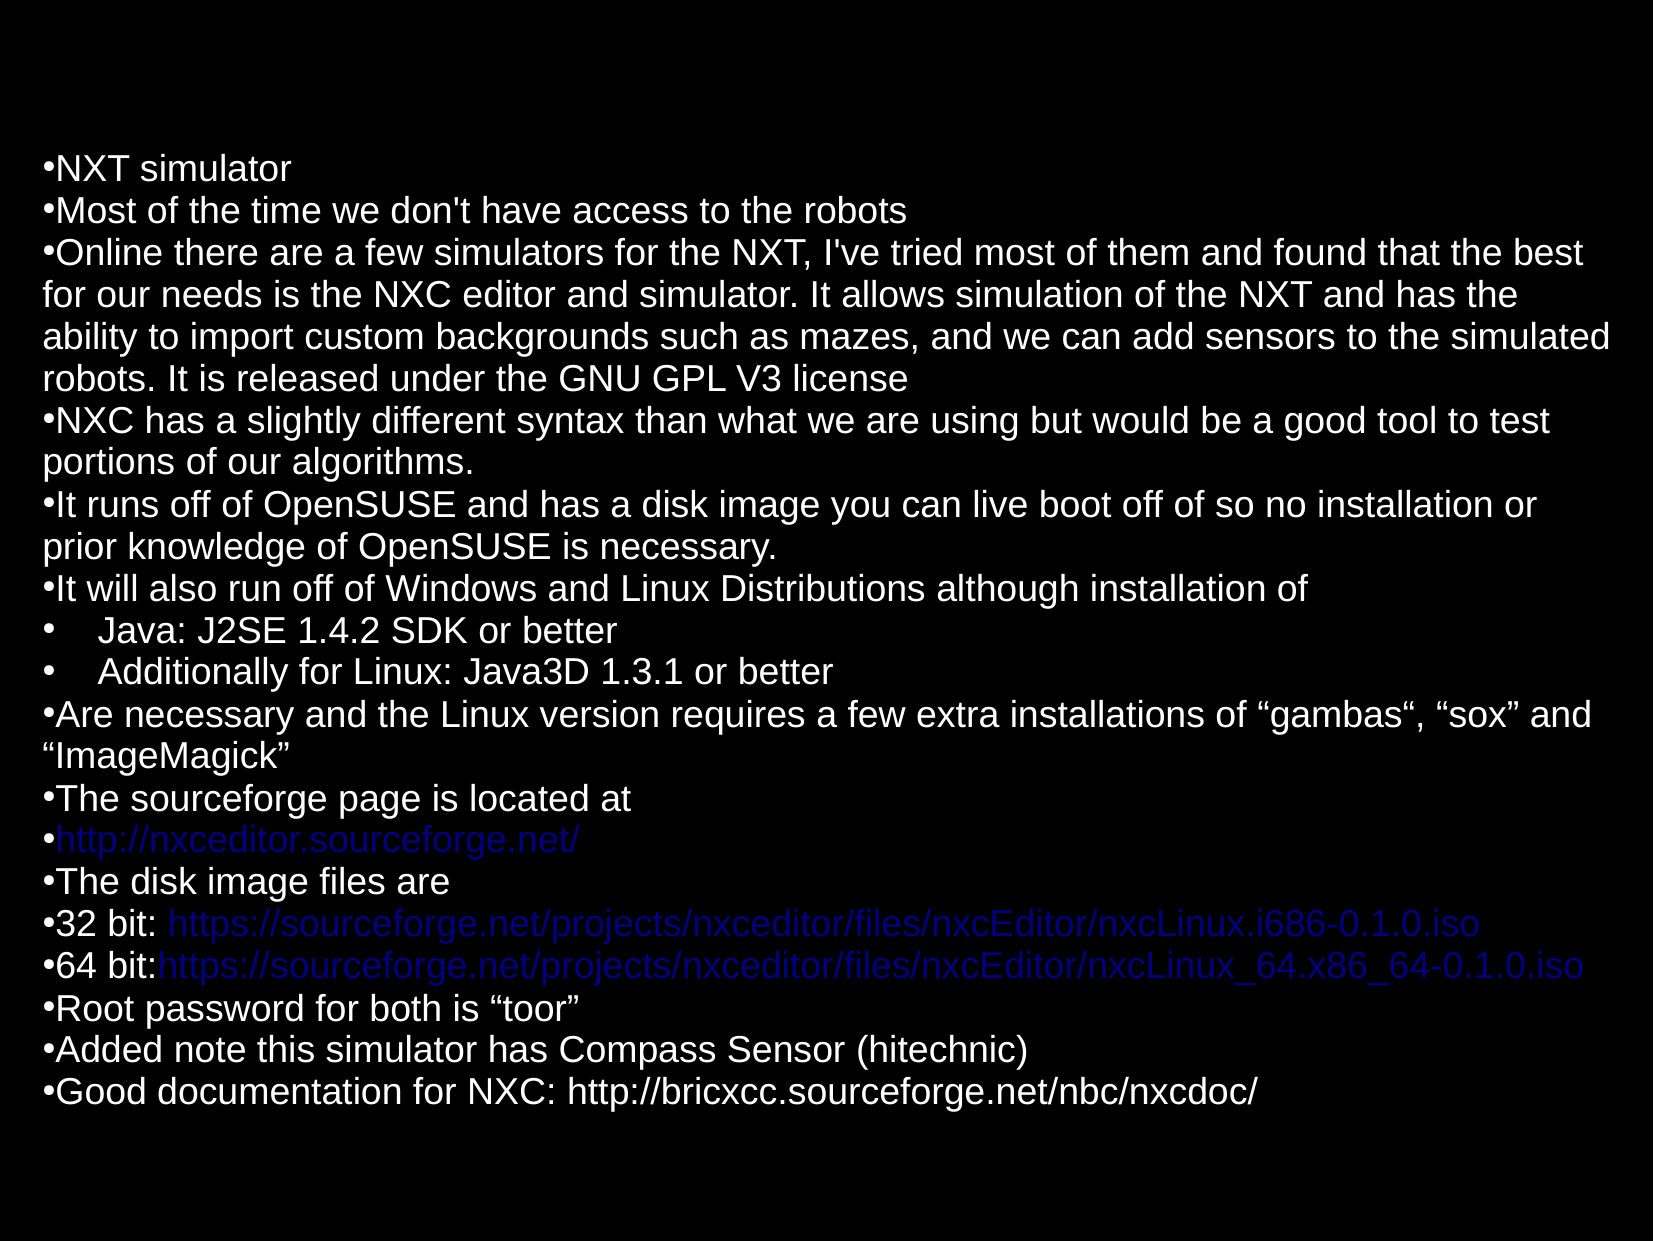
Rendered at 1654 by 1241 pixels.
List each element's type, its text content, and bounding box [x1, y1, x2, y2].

subtitle NXT simulator Most of the time we don't have access to the robots Online there are a few simulators for the NXT, I've tried most of them and found that the best for our needs is the NXC editor and simulator. It allows simulation of the NXT and has the ability to import custom backgrounds such as mazes, and we can add sensors to the simulated robots. It is released under the GNU GPL V3 license NXC has a slightly different syntax than what we are using but would be a good tool to test portions of our algorithms. It runs off of OpenSUSE and has a disk image you can live boot off of so no installation or prior knowledge of OpenSUSE is necessary. It will also run off of Windows and Linux Distributions although installation of Java: J2SE 1.4.2 SDK or better Additionally for Linux: Java3D 1.3.1 or better Are necessary and the Linux version requires a few extra installations of “gambas“, “sox” and “ImageMagick” The sourceforge page is located at http://nxceditor.sourceforge.net/ The disk image files are 32 bit: https://sourceforge.net/projects/nxceditor/files/nxcEditor/nxcLinux.i686-0.1.0.iso 64 bit:https://sourceforge.net/projects/nxceditor/files/nxcEditor/nxcLinux_64.x86_64-0.1.0.iso Root password for both is “toor” Added note this simulator has Compass Sensor (hitechnic) Good documentation for NXC: http://bricxcc.sourceforge.net/nbc/nxcdoc/ [42, 75, 1621, 1186]
